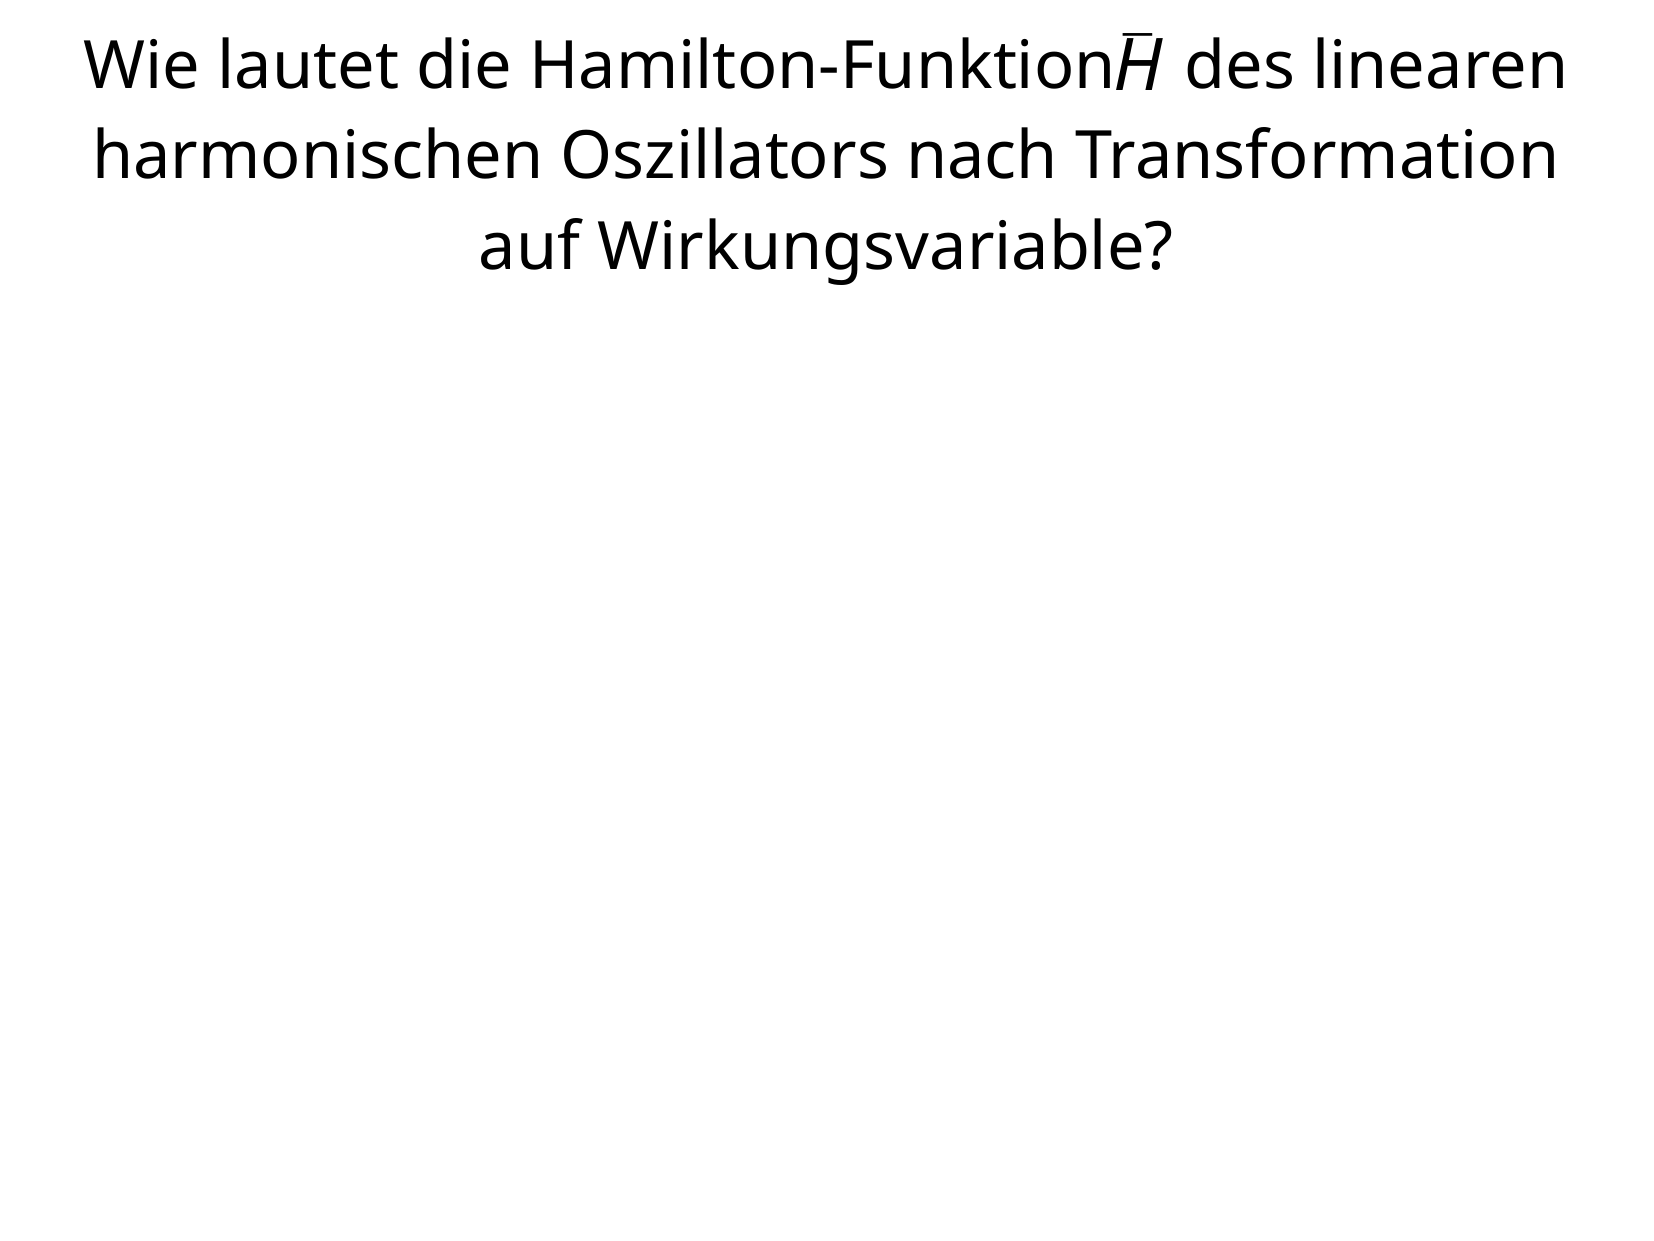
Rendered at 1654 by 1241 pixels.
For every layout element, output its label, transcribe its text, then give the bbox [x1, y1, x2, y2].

title Wie lautet die Hamilton-Funktion des linearen harmonischen Oszillators nach Transformation auf Wirkungsvariable? [82, 19, 1571, 287]
chart [1104, 22, 1174, 112]
